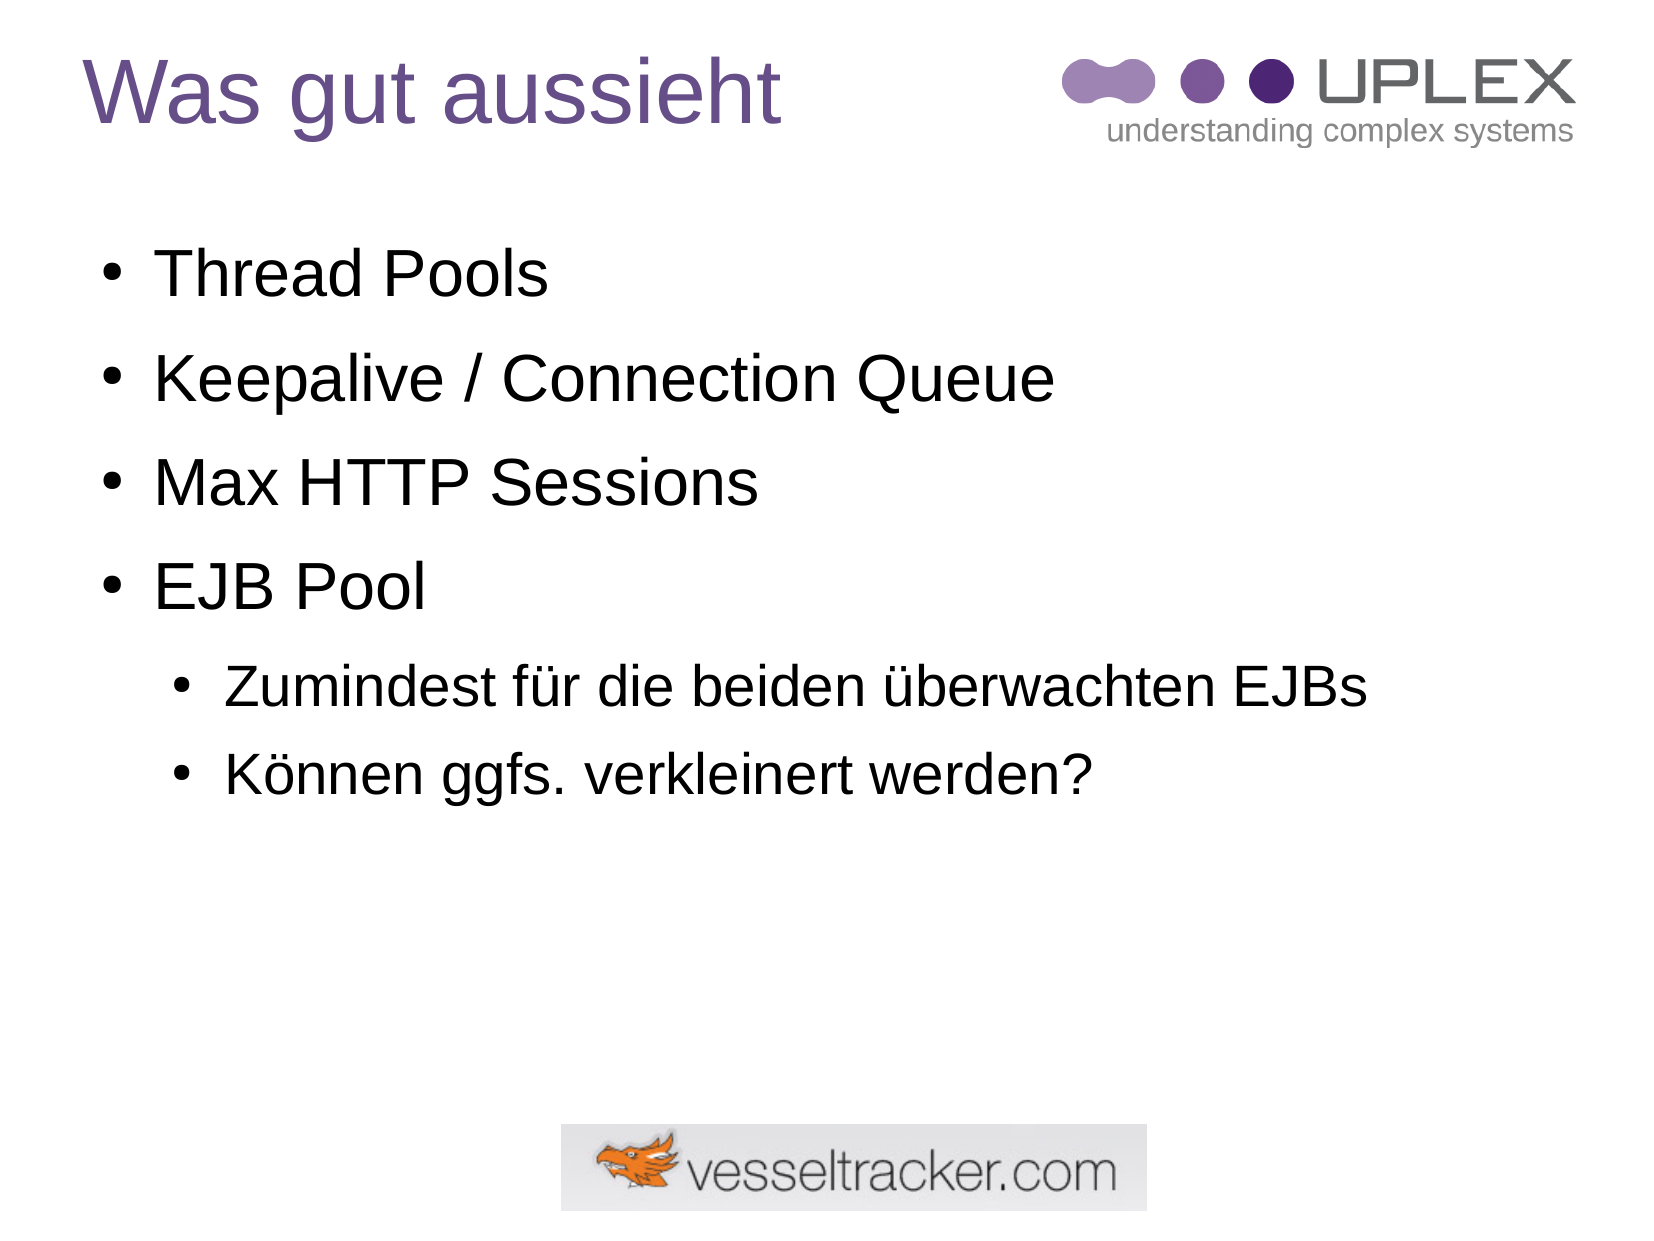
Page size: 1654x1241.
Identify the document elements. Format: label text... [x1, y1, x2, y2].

picture [561, 1124, 1147, 1211]
list Thread Pools Keepalive / Connection Queue Max HTTP Sessions EJB Pool Zumindest für die beiden überwachten EJBs Können ggfs. verkleinert werden? [82, 236, 1571, 1094]
title Was gut aussieht [82, 40, 1004, 143]
picture [1062, 59, 1576, 148]
